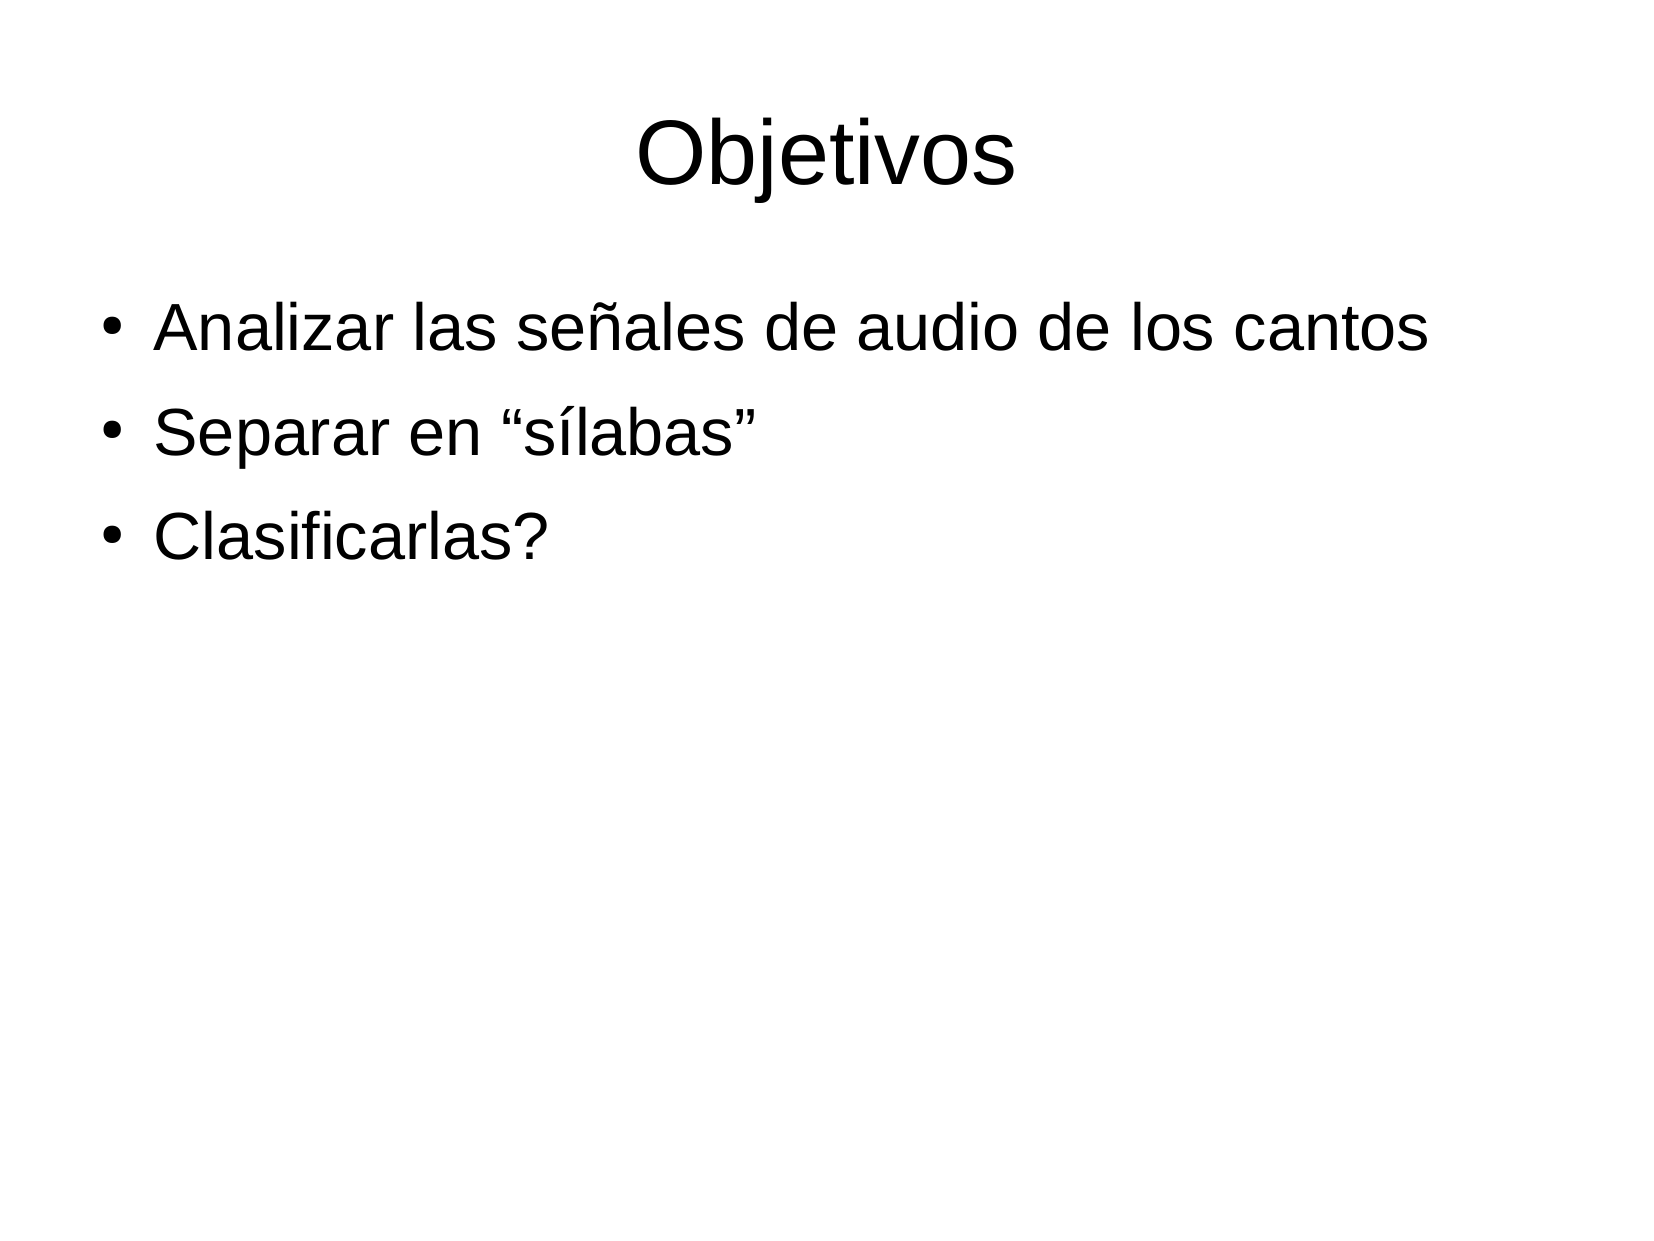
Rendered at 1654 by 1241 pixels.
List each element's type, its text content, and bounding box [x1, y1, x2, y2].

title Objetivos [82, 49, 1571, 257]
list Analizar las señales de audio de los cantos Separar en “sílabas” Clasificarlas? [82, 290, 1571, 1010]
